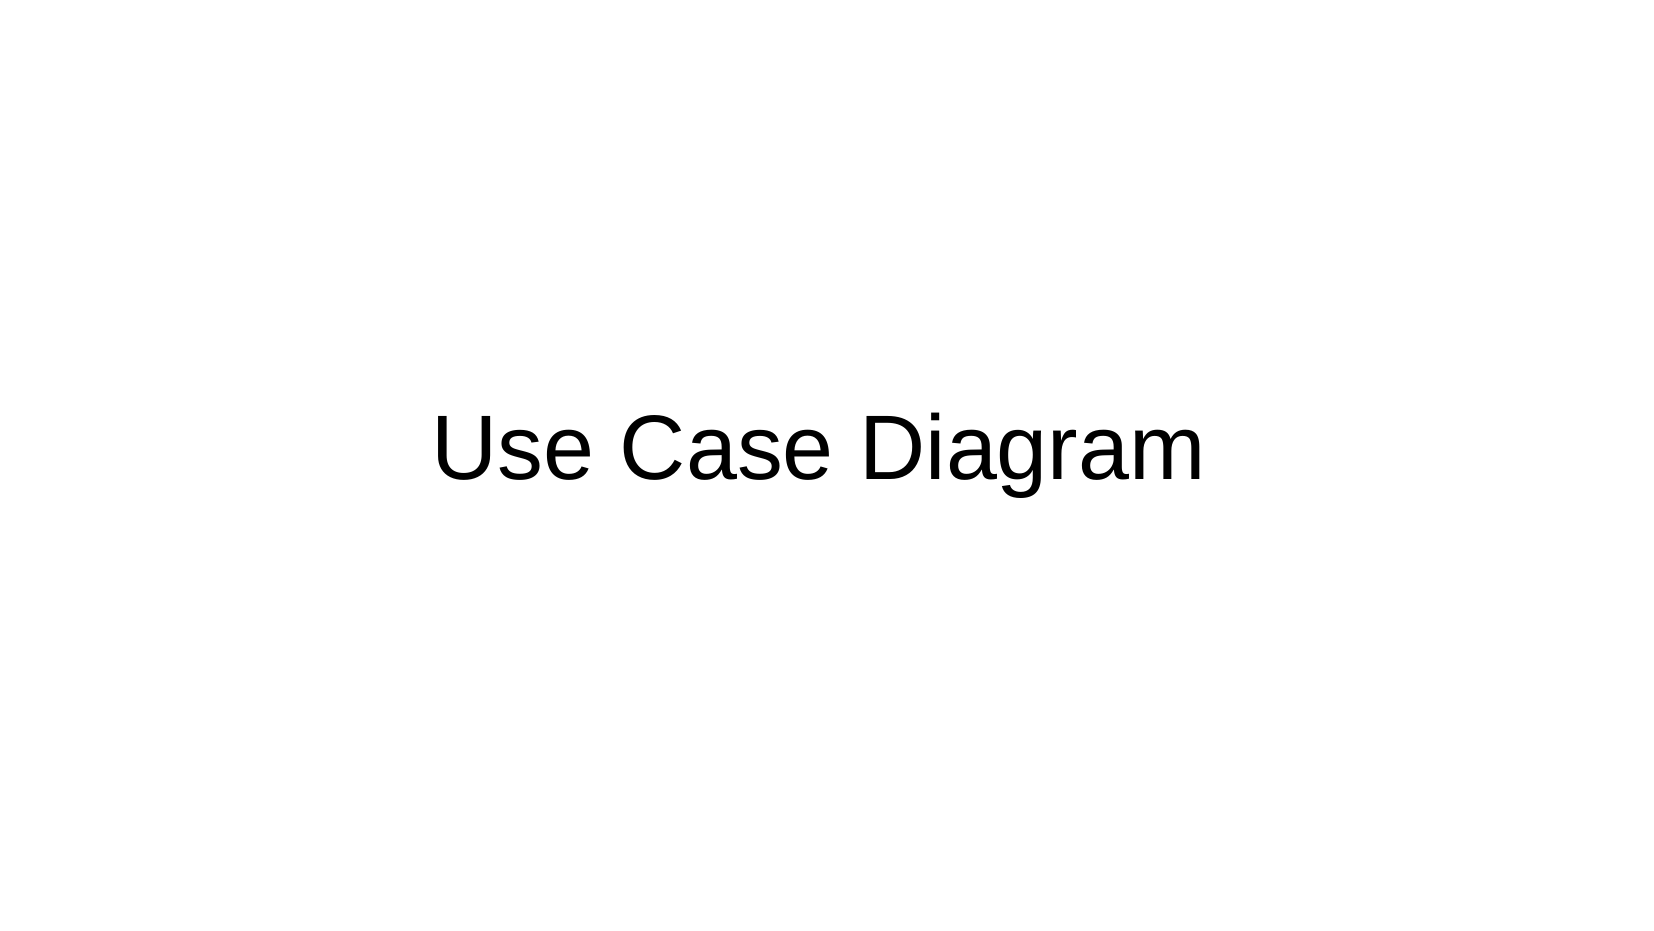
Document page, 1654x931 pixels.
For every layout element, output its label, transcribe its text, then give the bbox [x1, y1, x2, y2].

title Use Case Diagram [75, 369, 1564, 526]
